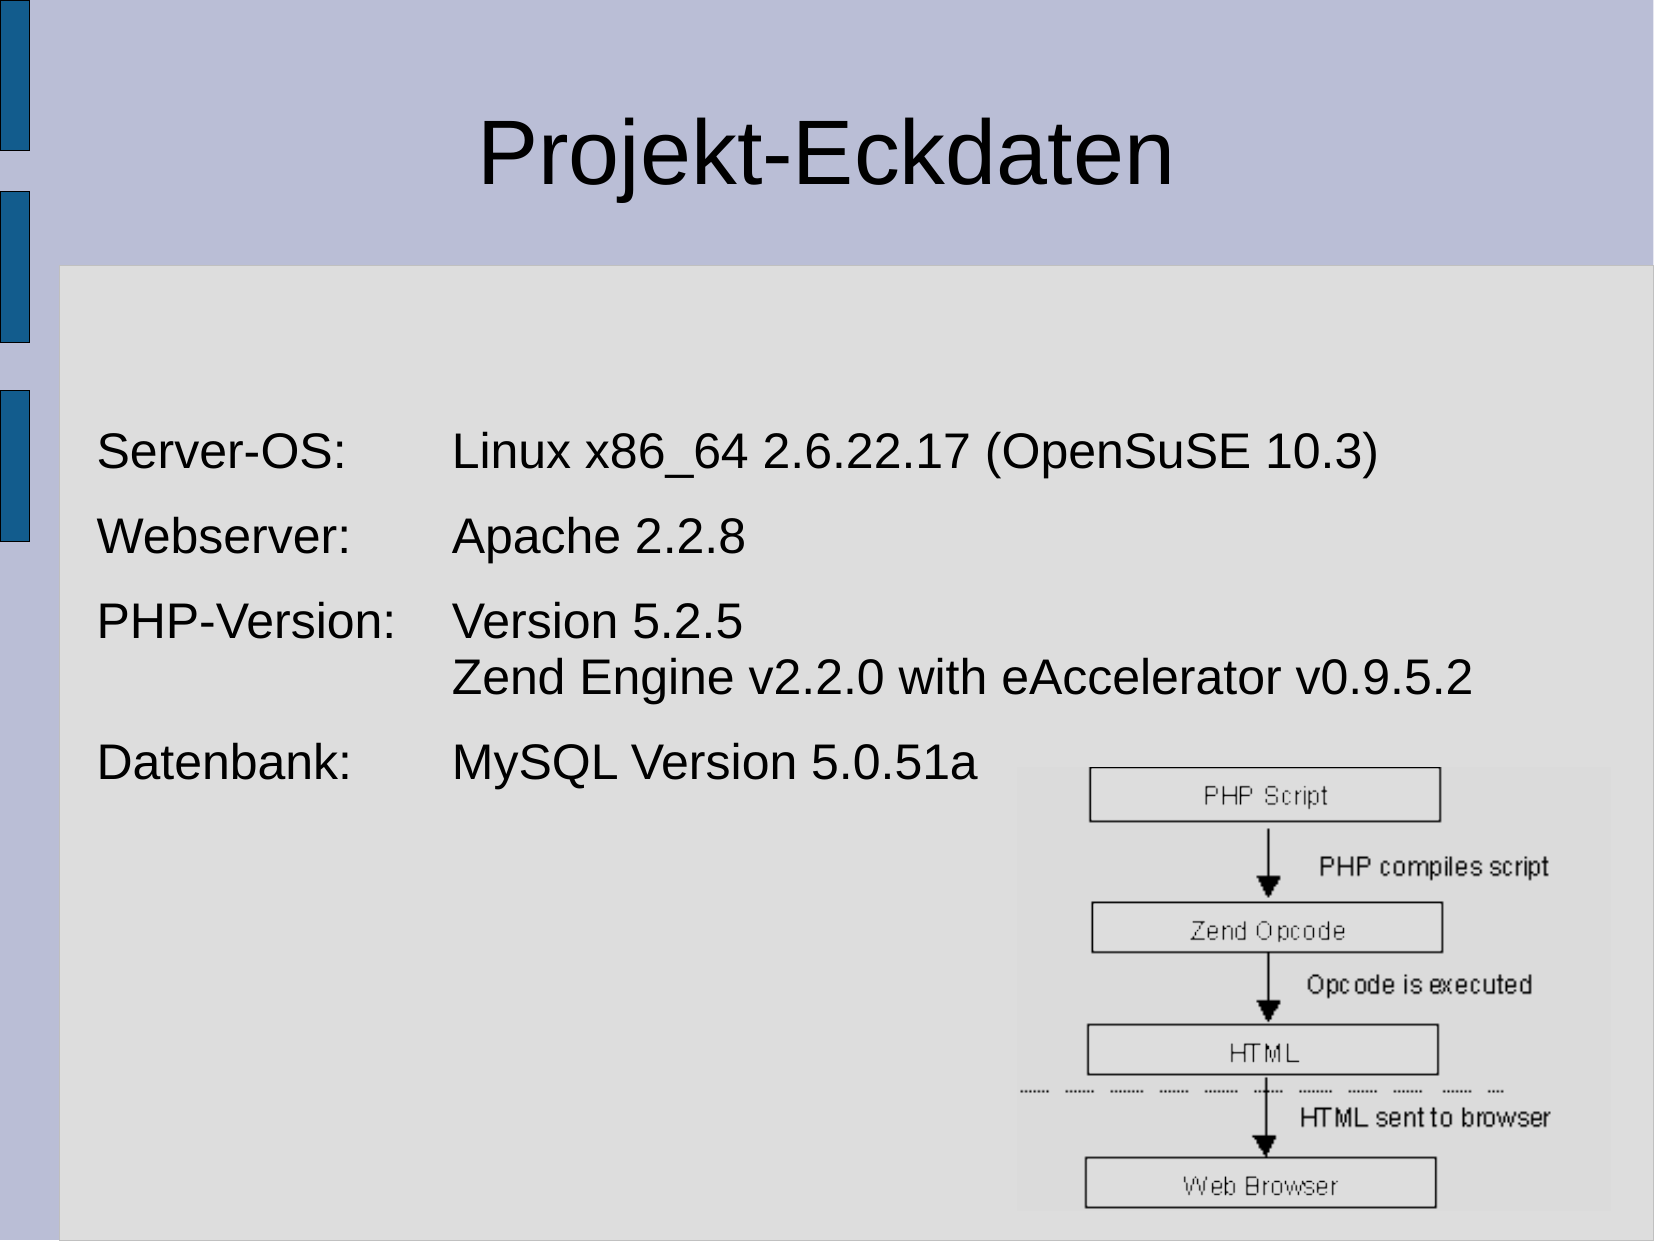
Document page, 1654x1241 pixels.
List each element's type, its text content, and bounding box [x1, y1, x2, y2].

title Projekt-Eckdaten [82, 56, 1571, 250]
subtitle Server-OS: Linux x86_64 2.6.22.17 (OpenSuSE 10.3) Webserver: Apache 2.2.8 PHP-Version: Version 5.2.5 Zend Engine v2.2.0 with eAccelerator v0.9.5.2 Datenbank: MySQL Version 5.0.51a [82, 297, 1571, 916]
picture [1017, 767, 1611, 1211]
